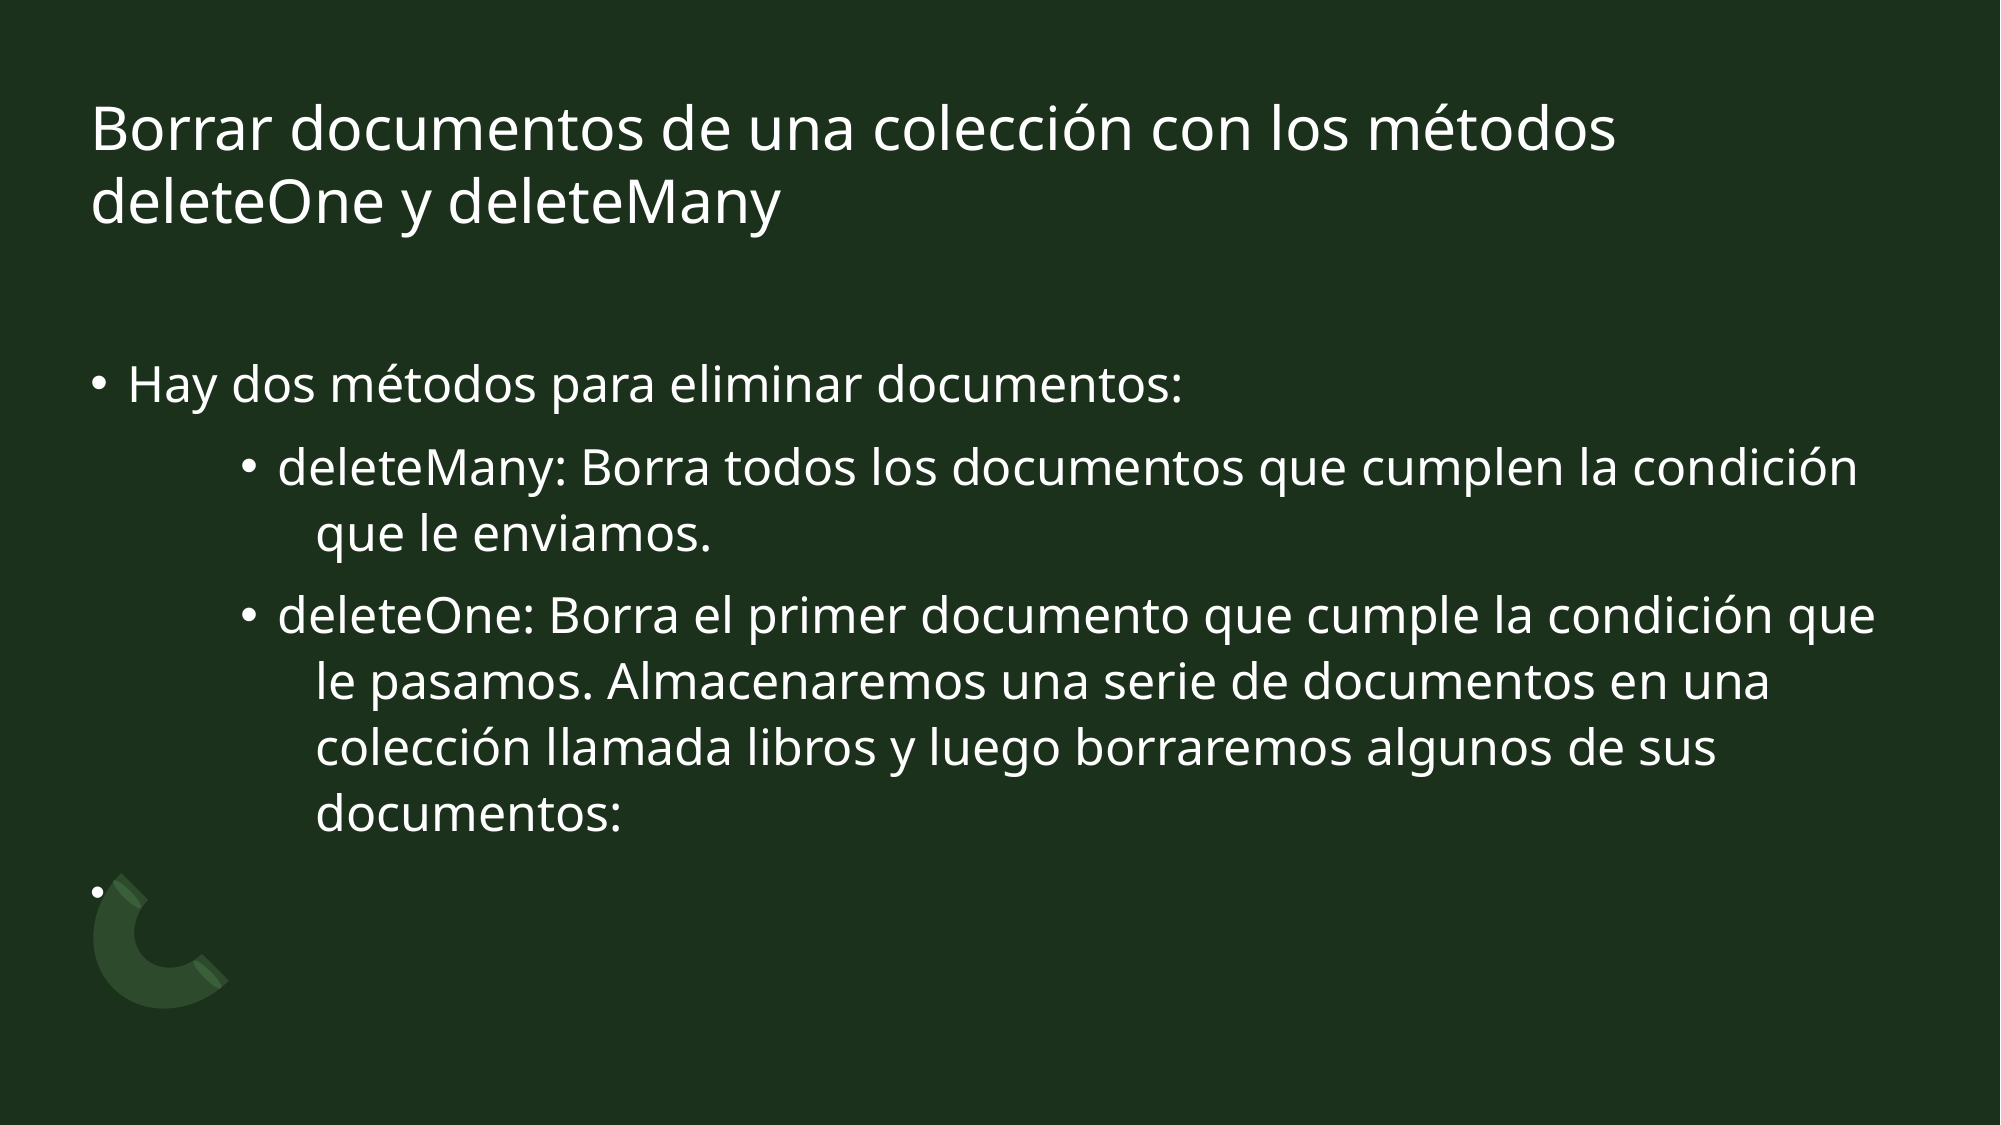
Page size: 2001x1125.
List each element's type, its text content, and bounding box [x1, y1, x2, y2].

title Borrar documentos de una colección con los métodos deleteOne y deleteMany [90, 90, 1910, 309]
list Hay dos métodos para eliminar documentos: deleteMany: Borra todos los documentos que cumplen la condición que le enviamos. deleteOne: Borra el primer documento que cumple la condición que le pasamos. Almacenaremos una serie de documentos en una colección llamada libros y luego borraremos algunos de sus documentos: [90, 346, 1910, 1000]
